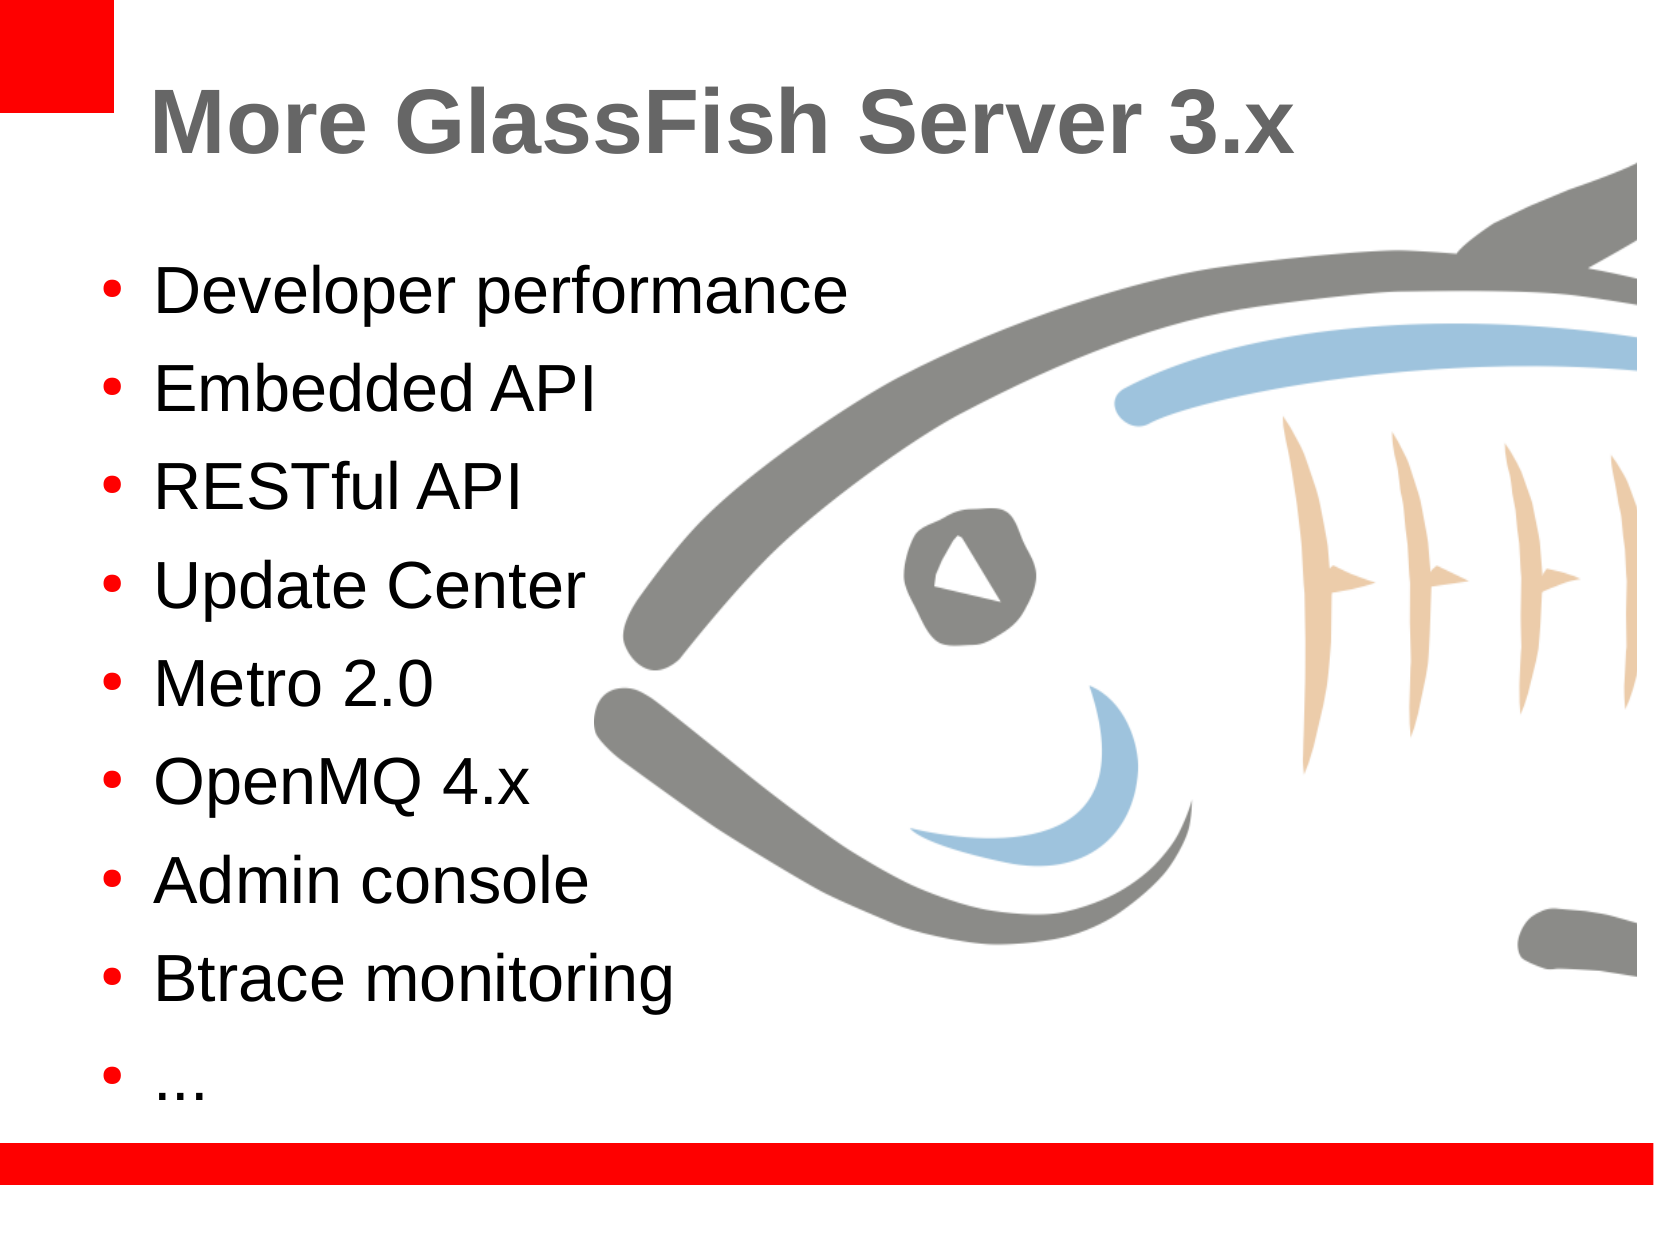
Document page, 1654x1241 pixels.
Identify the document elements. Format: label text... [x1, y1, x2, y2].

picture [594, 112, 1637, 1013]
list Developer performance Embedded API RESTful API Update Center Metro 2.0 OpenMQ 4.x Admin console Btrace monitoring ... [82, 252, 1571, 1113]
title More GlassFish Server 3.x [149, 31, 1595, 212]
picture [0, 1143, 1654, 1185]
picture [0, 0, 114, 113]
